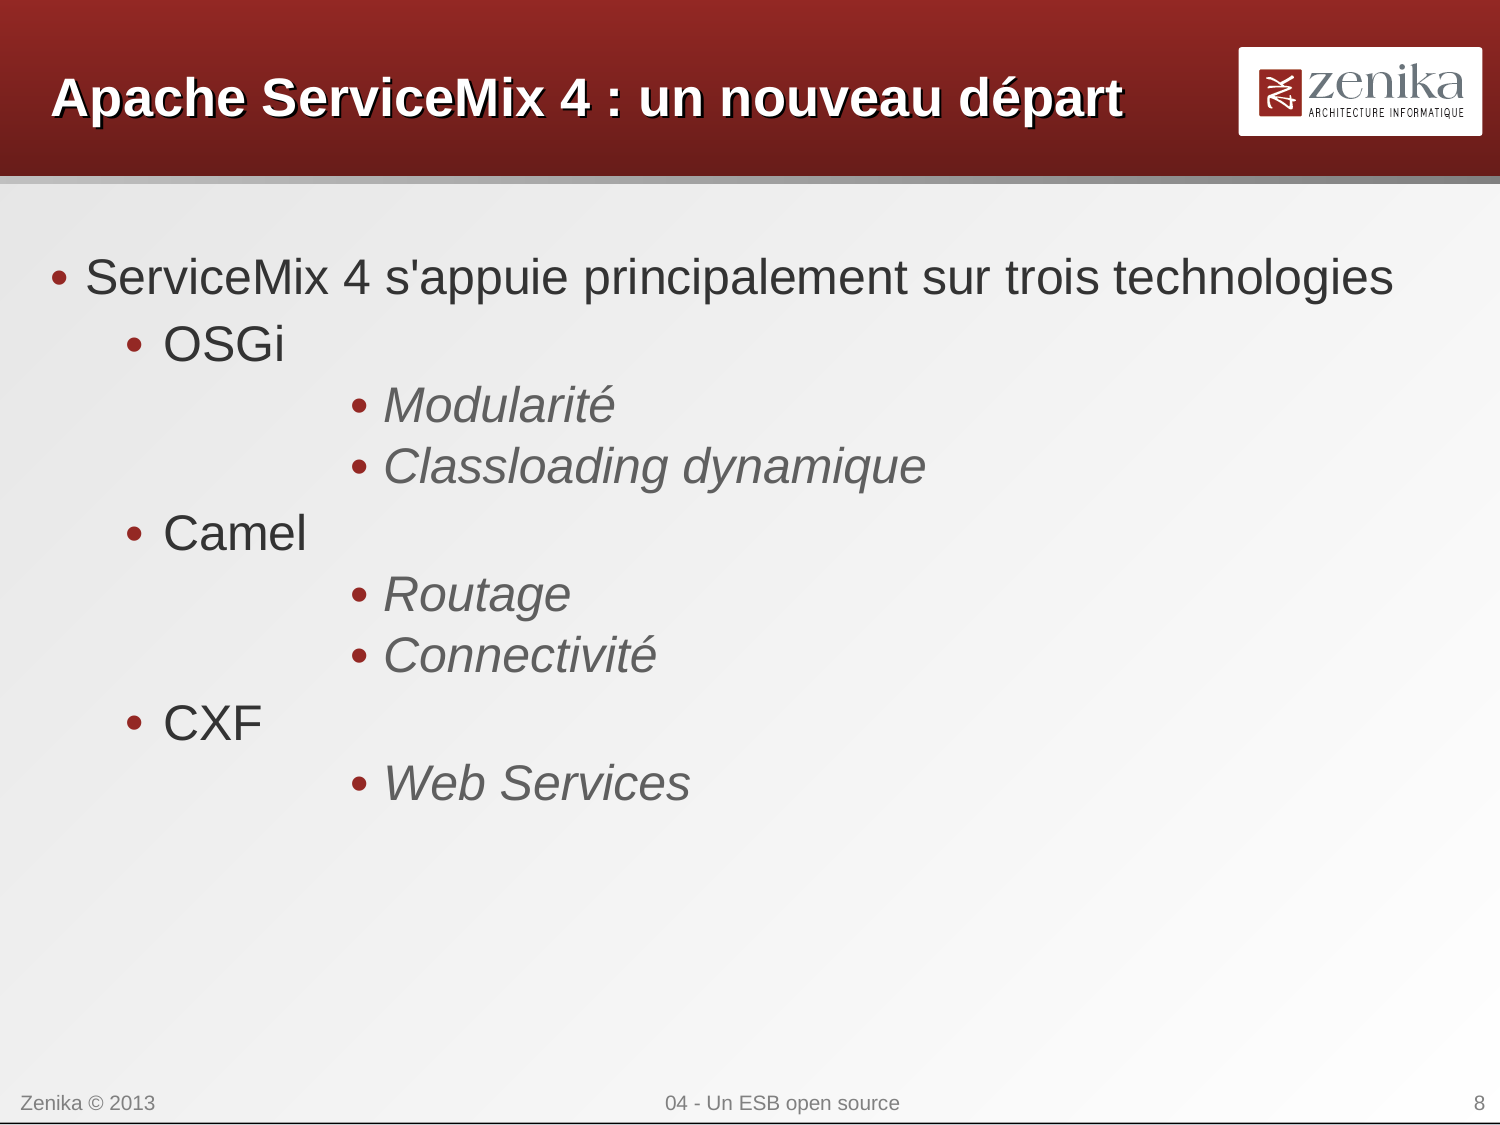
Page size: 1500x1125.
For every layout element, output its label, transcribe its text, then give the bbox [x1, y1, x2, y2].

list ServiceMix 4 s'appuie principalement sur trois technologies OSGi Modularité Classloading dynamique Camel Routage Connectivité CXF Web Services [50, 249, 1477, 1063]
picture [1257, 58, 1464, 125]
title Apache ServiceMix 4 : un nouveau départ [50, 15, 1206, 180]
